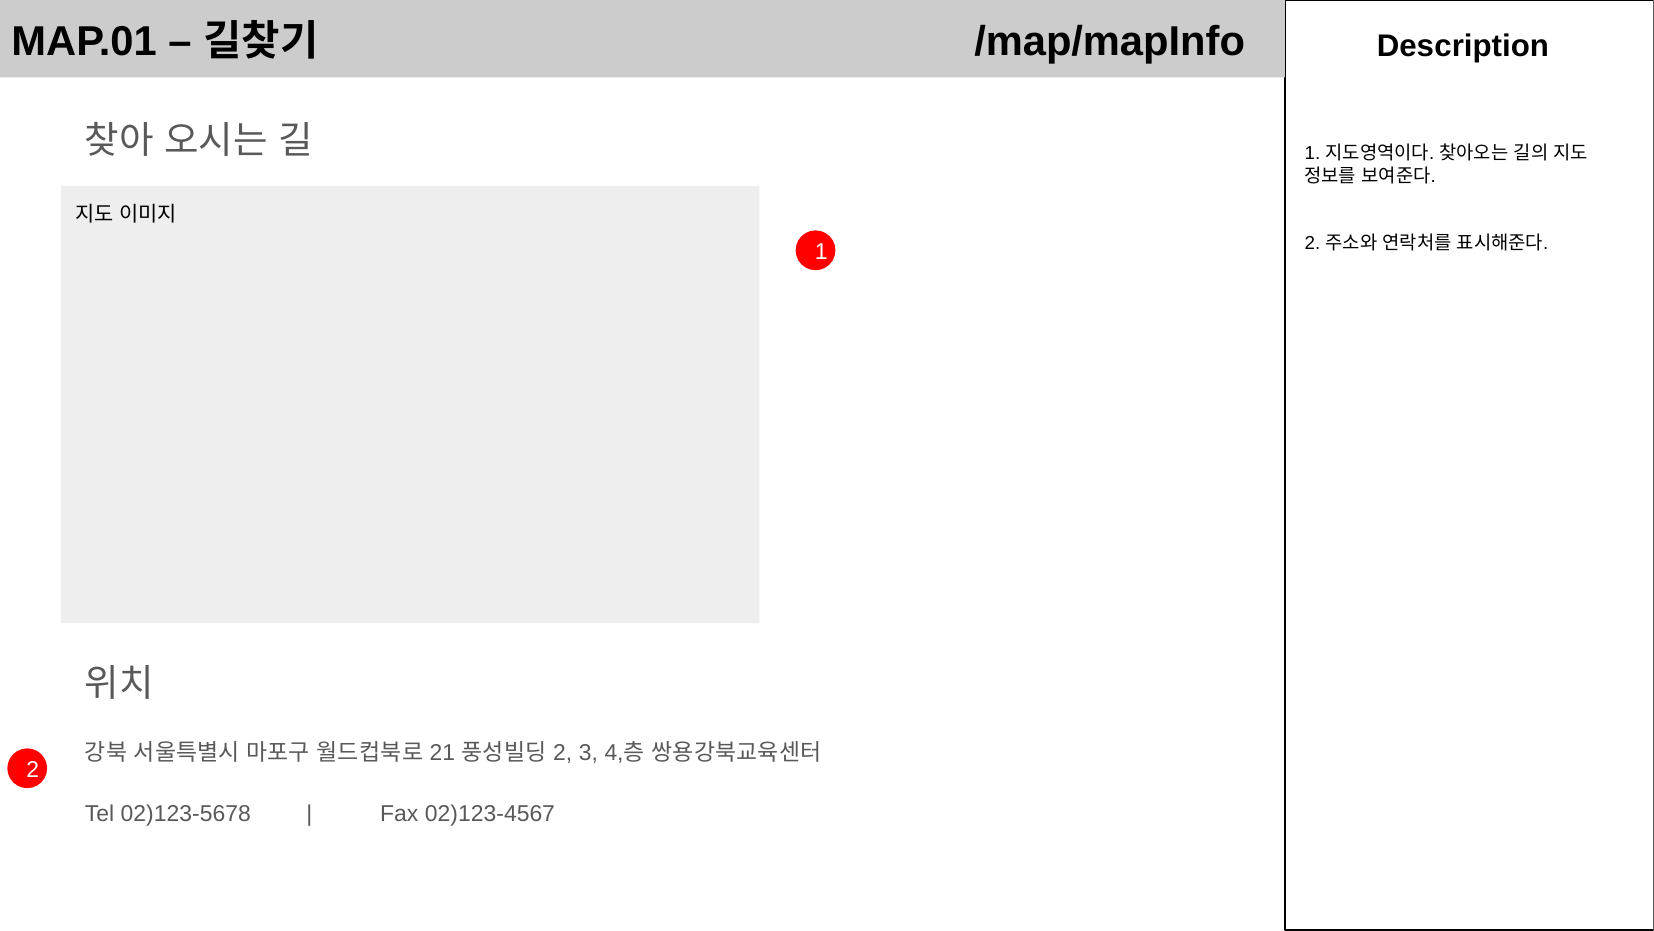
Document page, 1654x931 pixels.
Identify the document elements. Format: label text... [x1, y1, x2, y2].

text_box 찾아 오시는 길 [69, 94, 401, 185]
text_box 1 [795, 230, 836, 271]
text_box 1. 지도영역이다. 찾아오는 길의 지도 정보를 보여준다. 2. 주소와 연락처를 표시해준다. [1291, 134, 1641, 930]
text_box 지도 이미지 [60, 185, 760, 624]
text_box MAP.01 – 길찾기 /map/mapInfo [0, 0, 1285, 78]
text_box 2 [7, 748, 48, 789]
text_box [1285, 0, 1654, 930]
text_box Description [1291, 18, 1635, 77]
text_box 위치 강북 서울특별시 마포구 월드컵북로 21 풍성빌딩 2, 3, 4,층 쌍용강북교육센터 Tel 02)123-5678 | Fax 02)123-4567 [69, 637, 1261, 910]
